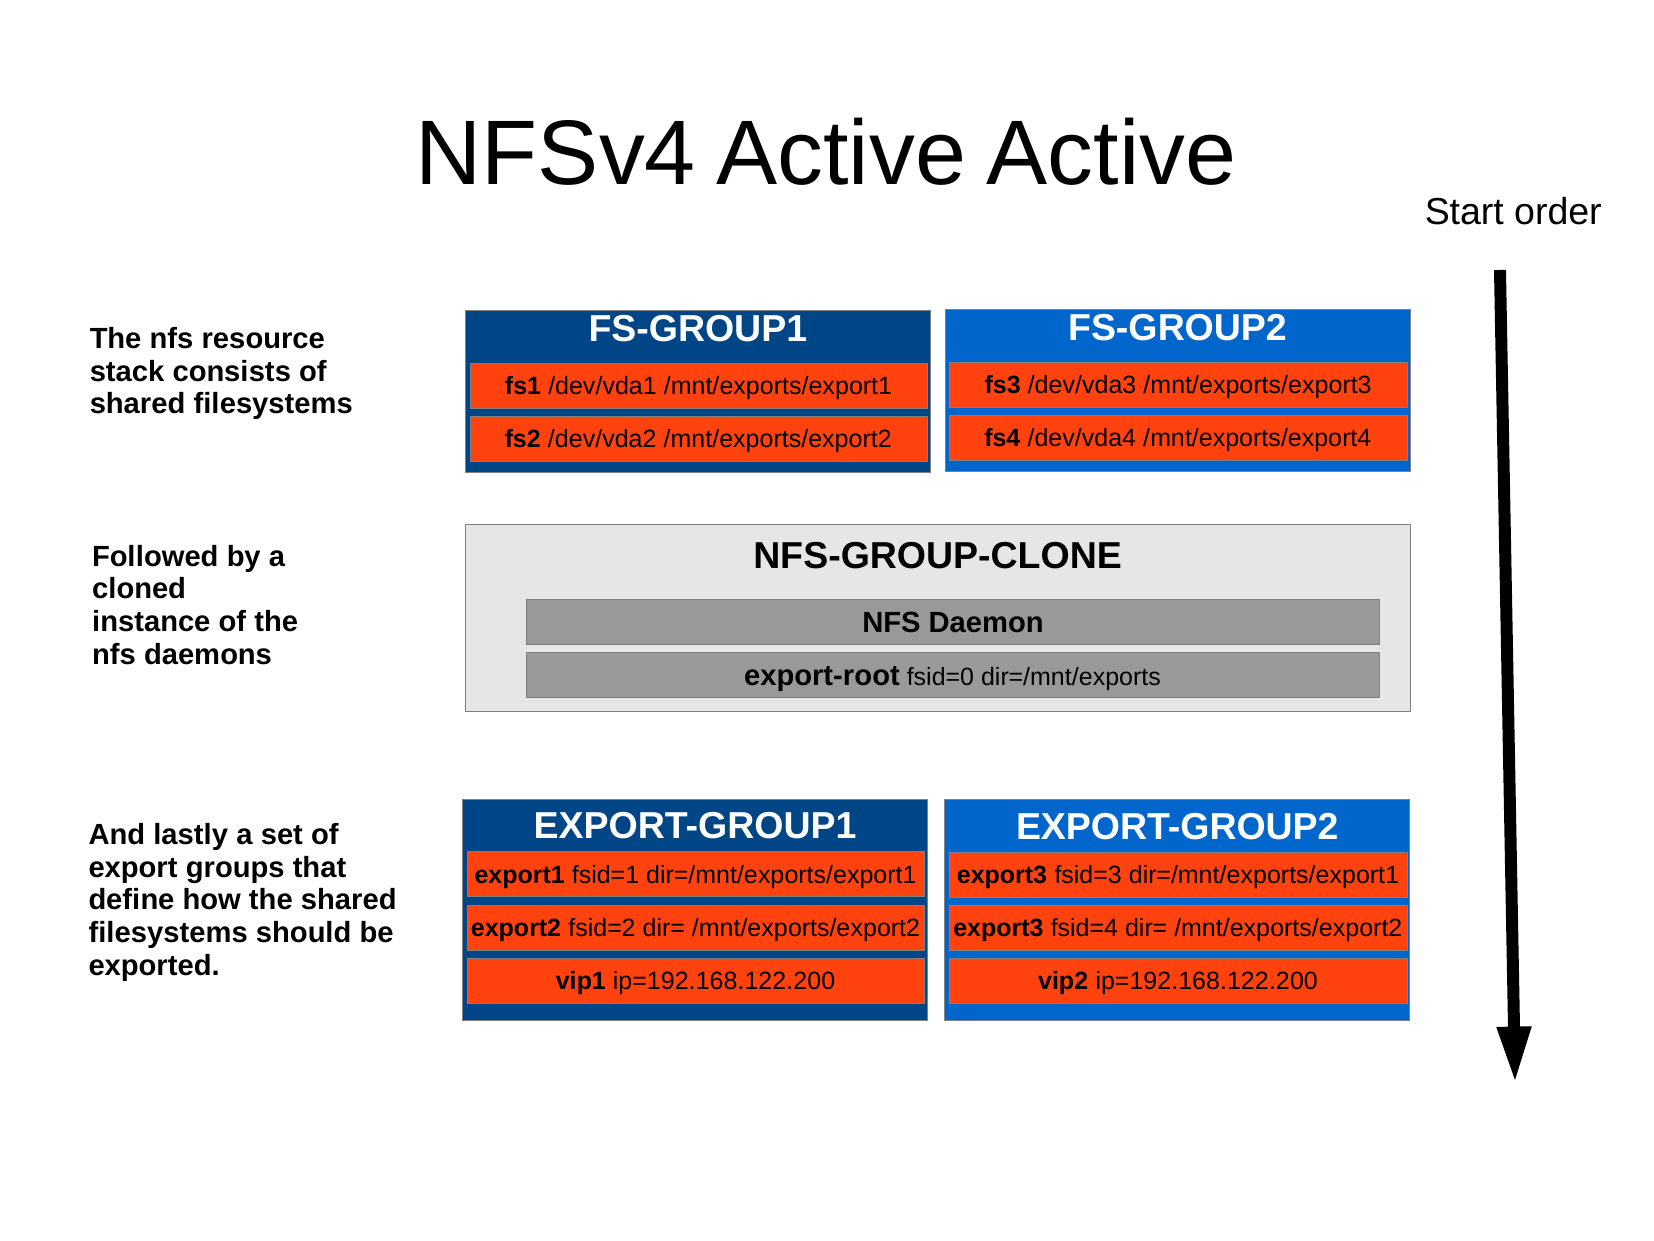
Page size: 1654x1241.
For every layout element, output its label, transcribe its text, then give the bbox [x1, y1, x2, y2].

text_box NFS Daemon [526, 599, 1380, 645]
text_box fs3 /dev/vda3 /mnt/exports/export3 [949, 362, 1408, 408]
text_box FS-GROUP2 [945, 309, 1411, 472]
text_box Followed by a cloned instance of the nfs daemons [77, 532, 319, 744]
text_box And lastly a set of export groups that define how the shared filesystems should be exported. [73, 810, 439, 1055]
text_box vip1 ip=192.168.122.200 [467, 958, 925, 1004]
text_box export2 fsid=2 dir= /mnt/exports/export2 [467, 905, 925, 951]
title NFSv4 Active Active [82, 49, 1571, 257]
text_box export3 fsid=4 dir= /mnt/exports/export2 [949, 905, 1408, 951]
text_box EXPORT-GROUP1 [462, 799, 928, 1021]
text_box export1 fsid=1 dir=/mnt/exports/export1 [467, 851, 925, 897]
text_box export3 fsid=3 dir=/mnt/exports/export1 [949, 852, 1408, 898]
text_box Start order [1410, 183, 1636, 241]
text_box The nfs resource stack consists of shared filesystems [75, 314, 406, 494]
text_box EXPORT-GROUP2 [944, 799, 1410, 1021]
text_box vip2 ip=192.168.122.200 [949, 958, 1408, 1004]
text_box fs4 /dev/vda4 /mnt/exports/export4 [949, 415, 1408, 461]
text_box fs2 /dev/vda2 /mnt/exports/export2 [470, 416, 928, 462]
text_box export-root fsid=0 dir=/mnt/exports [526, 652, 1380, 698]
text_box fs1 /dev/vda1 /mnt/exports/export1 [470, 363, 928, 409]
text_box NFS-GROUP-CLONE [465, 524, 1411, 712]
text_box FS-GROUP1 [465, 310, 931, 473]
